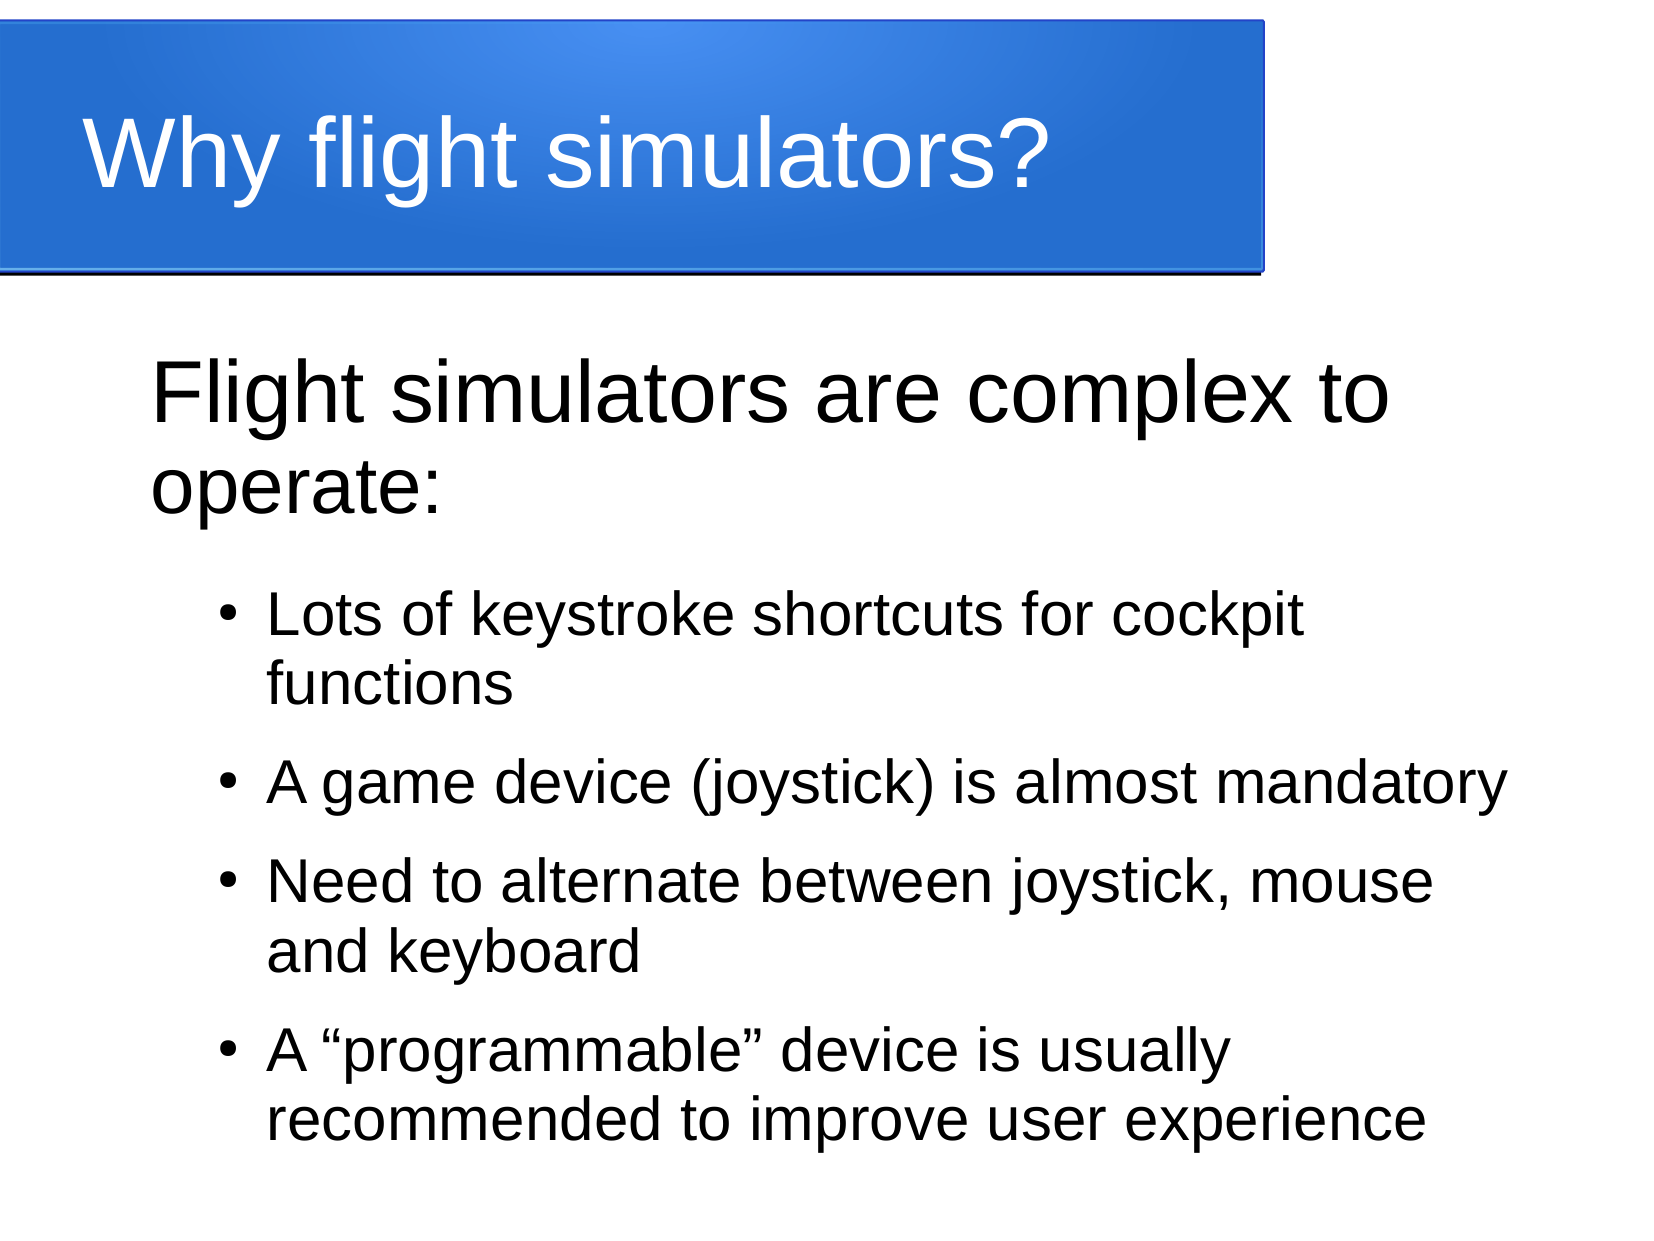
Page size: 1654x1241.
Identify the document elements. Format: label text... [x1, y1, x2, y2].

title Why flight simulators? [82, 49, 1250, 257]
list Flight simulators are complex to operate: [82, 342, 1583, 532]
list Lots of keystroke shortcuts for cockpit functions A game device (joystick) is almost mandatory Need to alternate between joystick, mouse and keyboard A “programmable” device is usually recommended to improve user experience [200, 578, 1526, 1182]
